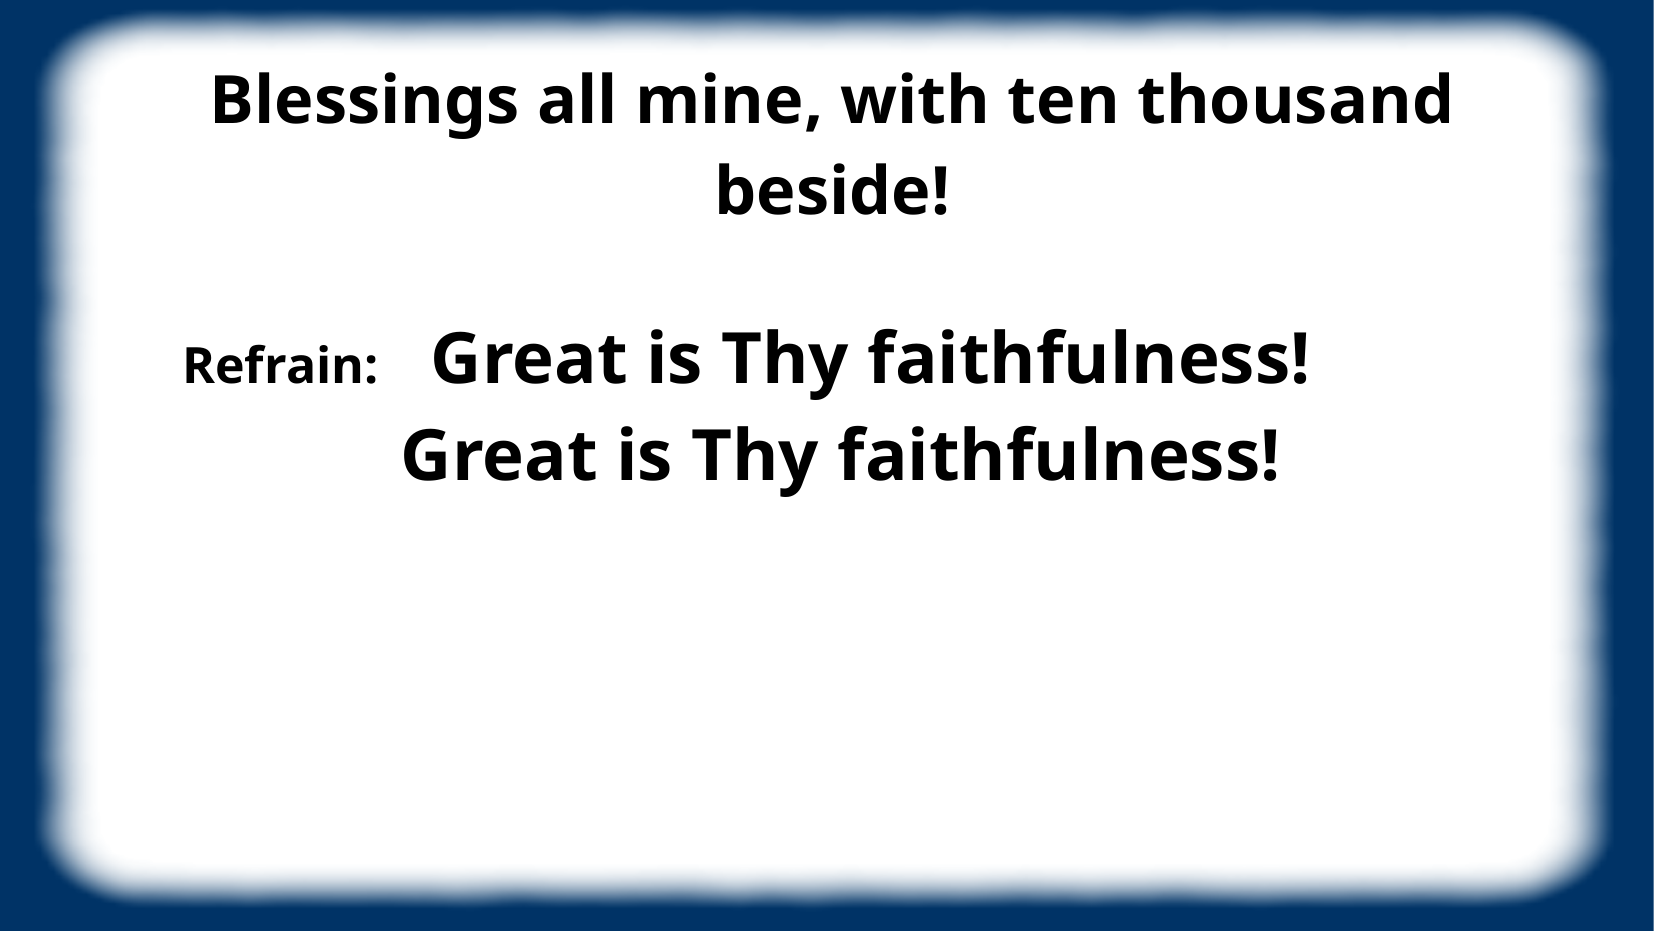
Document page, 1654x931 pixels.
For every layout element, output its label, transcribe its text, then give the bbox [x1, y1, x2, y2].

text_box Blessings all mine, with ten thousand beside! Refrain: Great is Thy faithfulness! Great is Thy faithfulness! [90, 45, 1576, 436]
picture [0, 0, 1654, 931]
